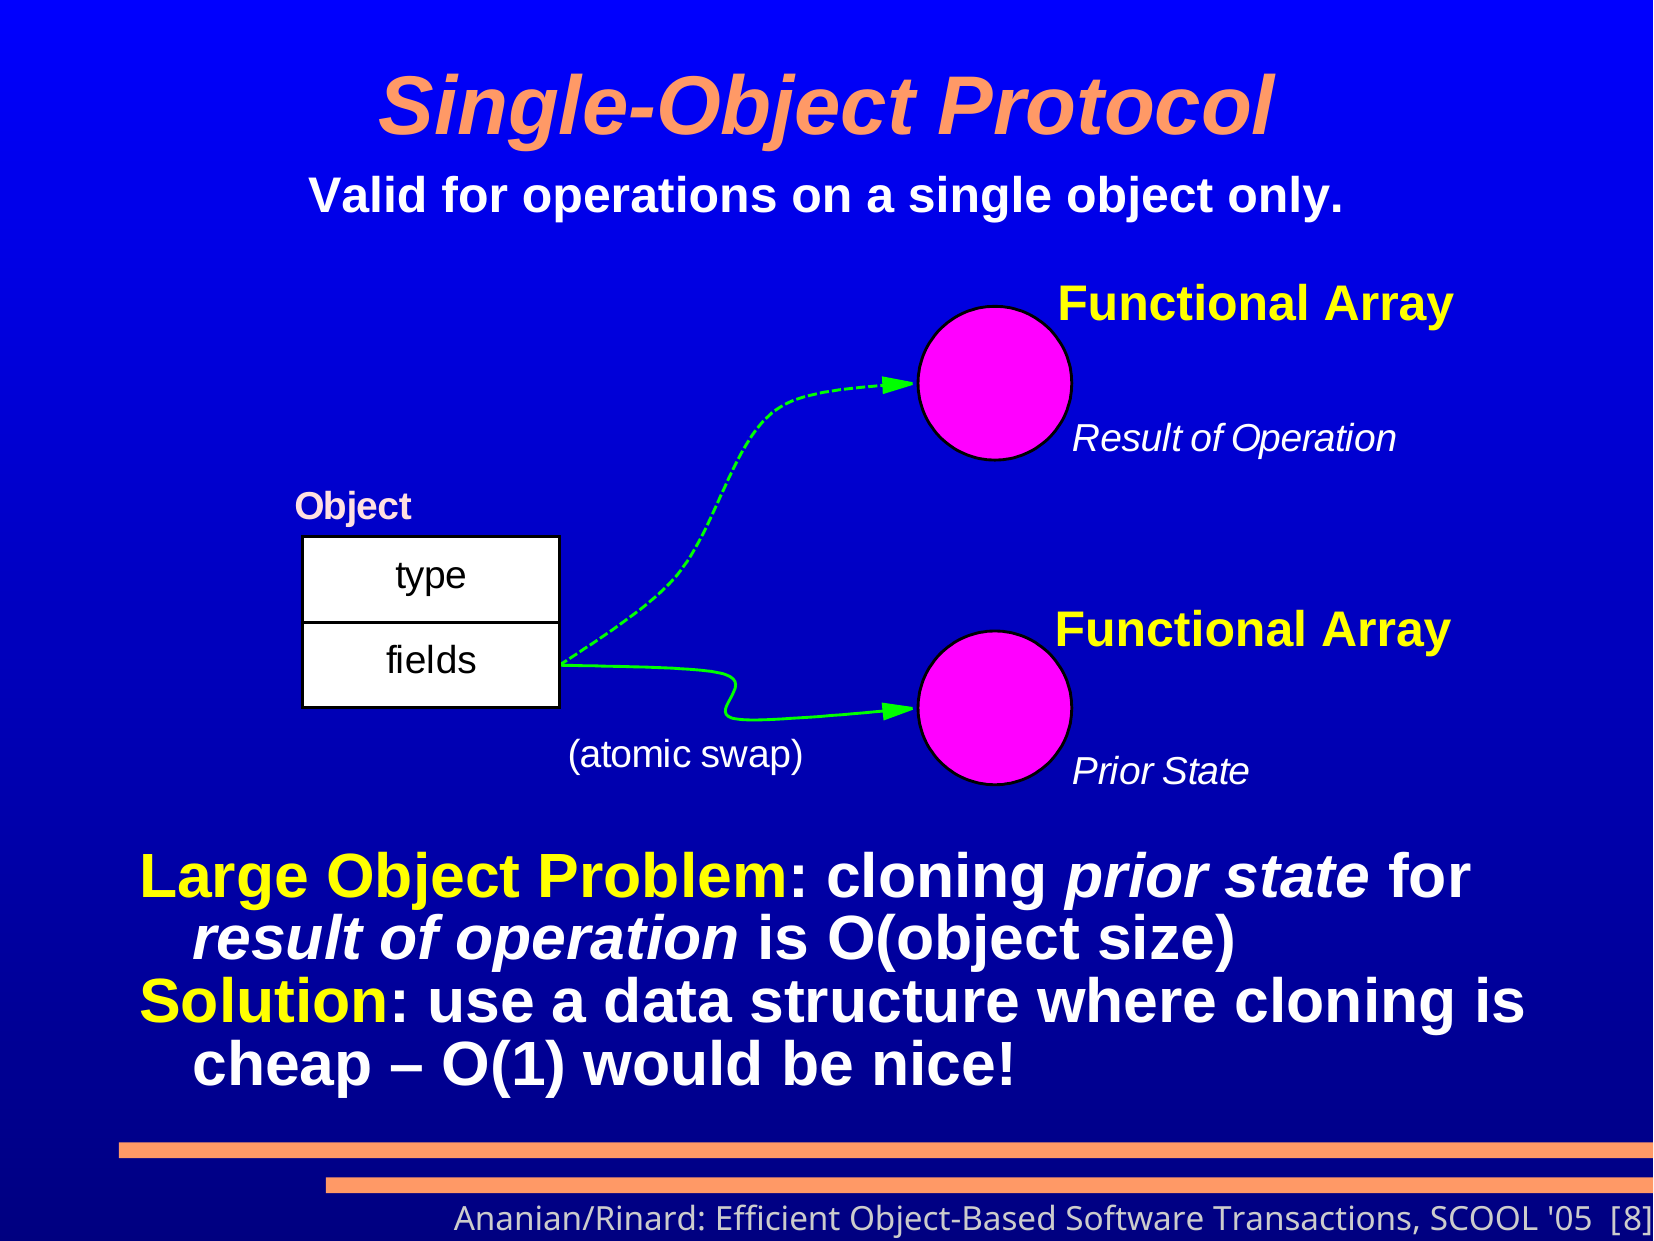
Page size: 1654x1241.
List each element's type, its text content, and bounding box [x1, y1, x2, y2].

list Large Object Problem: cloning prior state for result of operation is O(object size) Solution: use a data structure where cloning is cheap – O(1) would be nice! [121, 847, 1561, 1145]
text_box Functional Array [1057, 274, 1455, 351]
text_box Valid for operations on a single object only. [0, 167, 1653, 243]
picture [282, 295, 1484, 797]
text_box Functional Array [1054, 601, 1452, 677]
title Single-Object Protocol [121, 18, 1534, 167]
